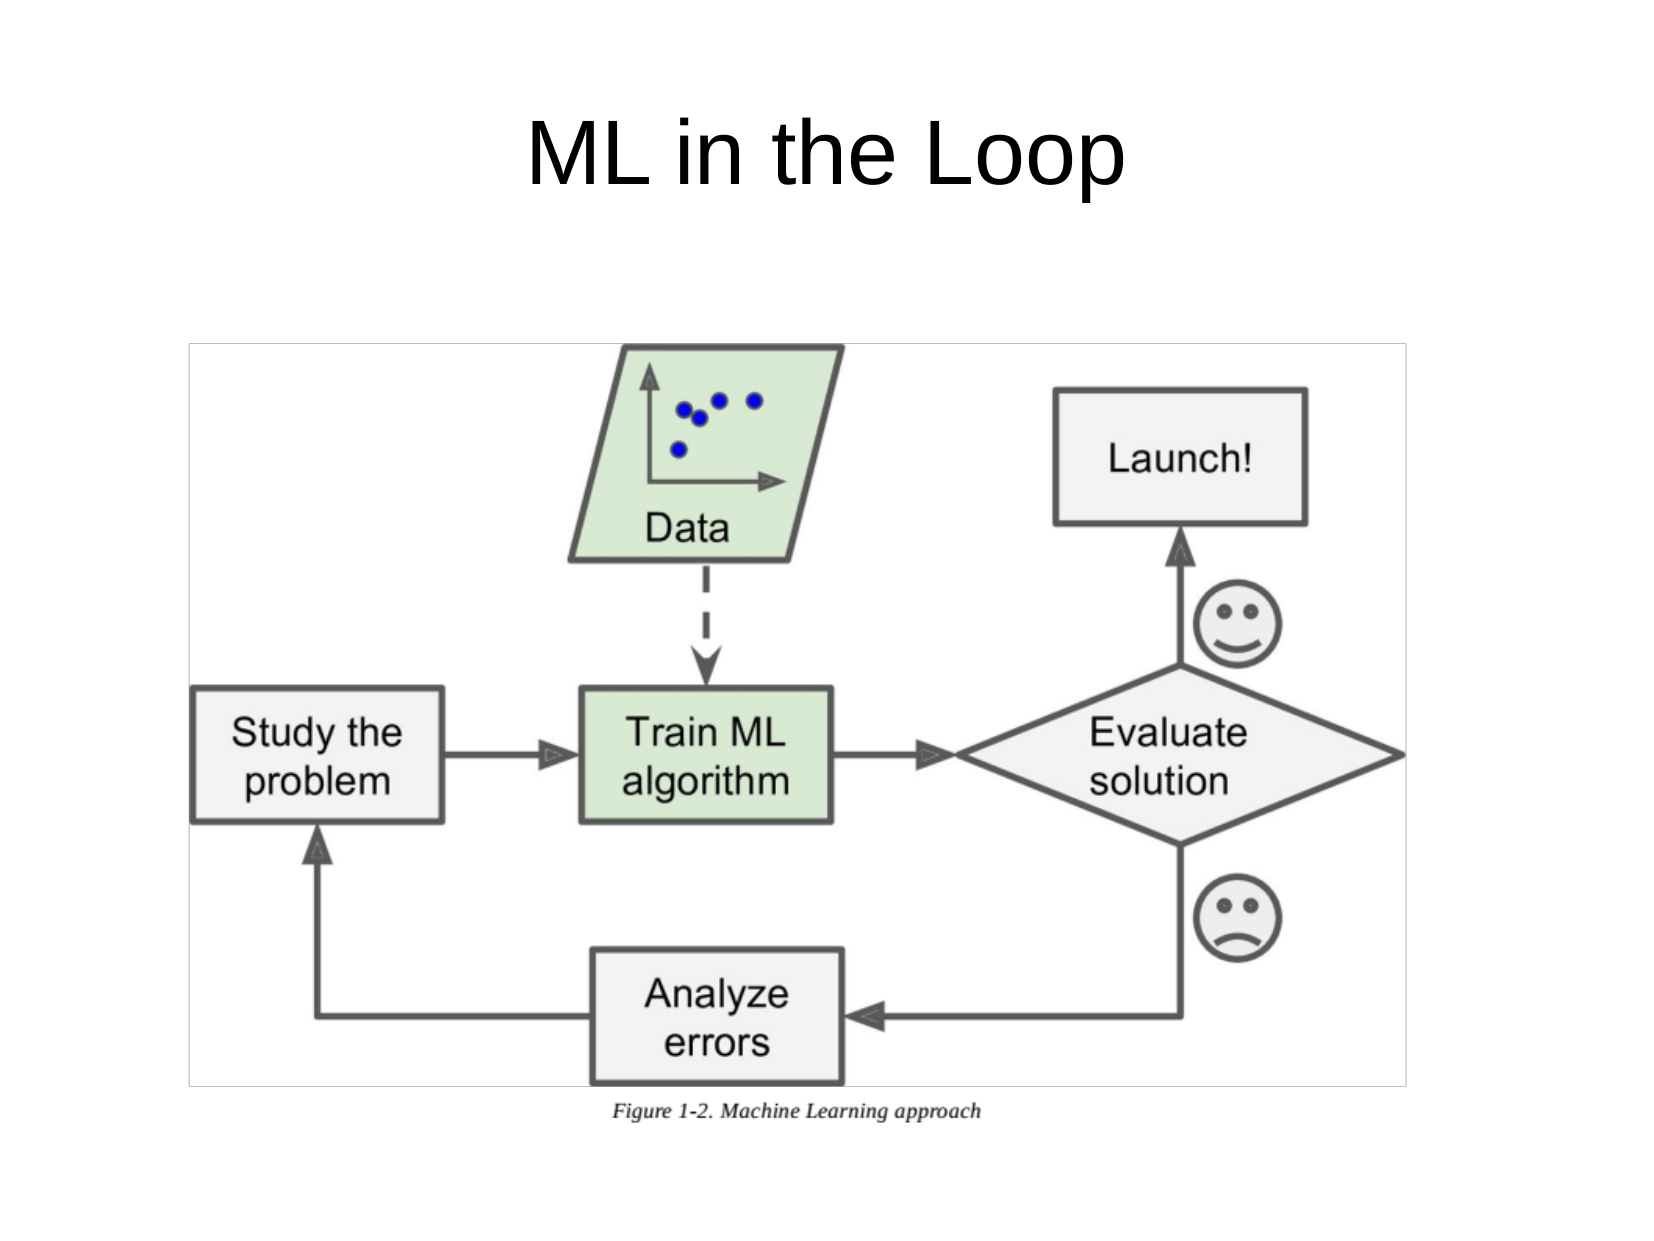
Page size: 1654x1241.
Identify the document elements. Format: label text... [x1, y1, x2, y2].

picture [180, 314, 1411, 1151]
title ML in the Loop [82, 49, 1571, 257]
